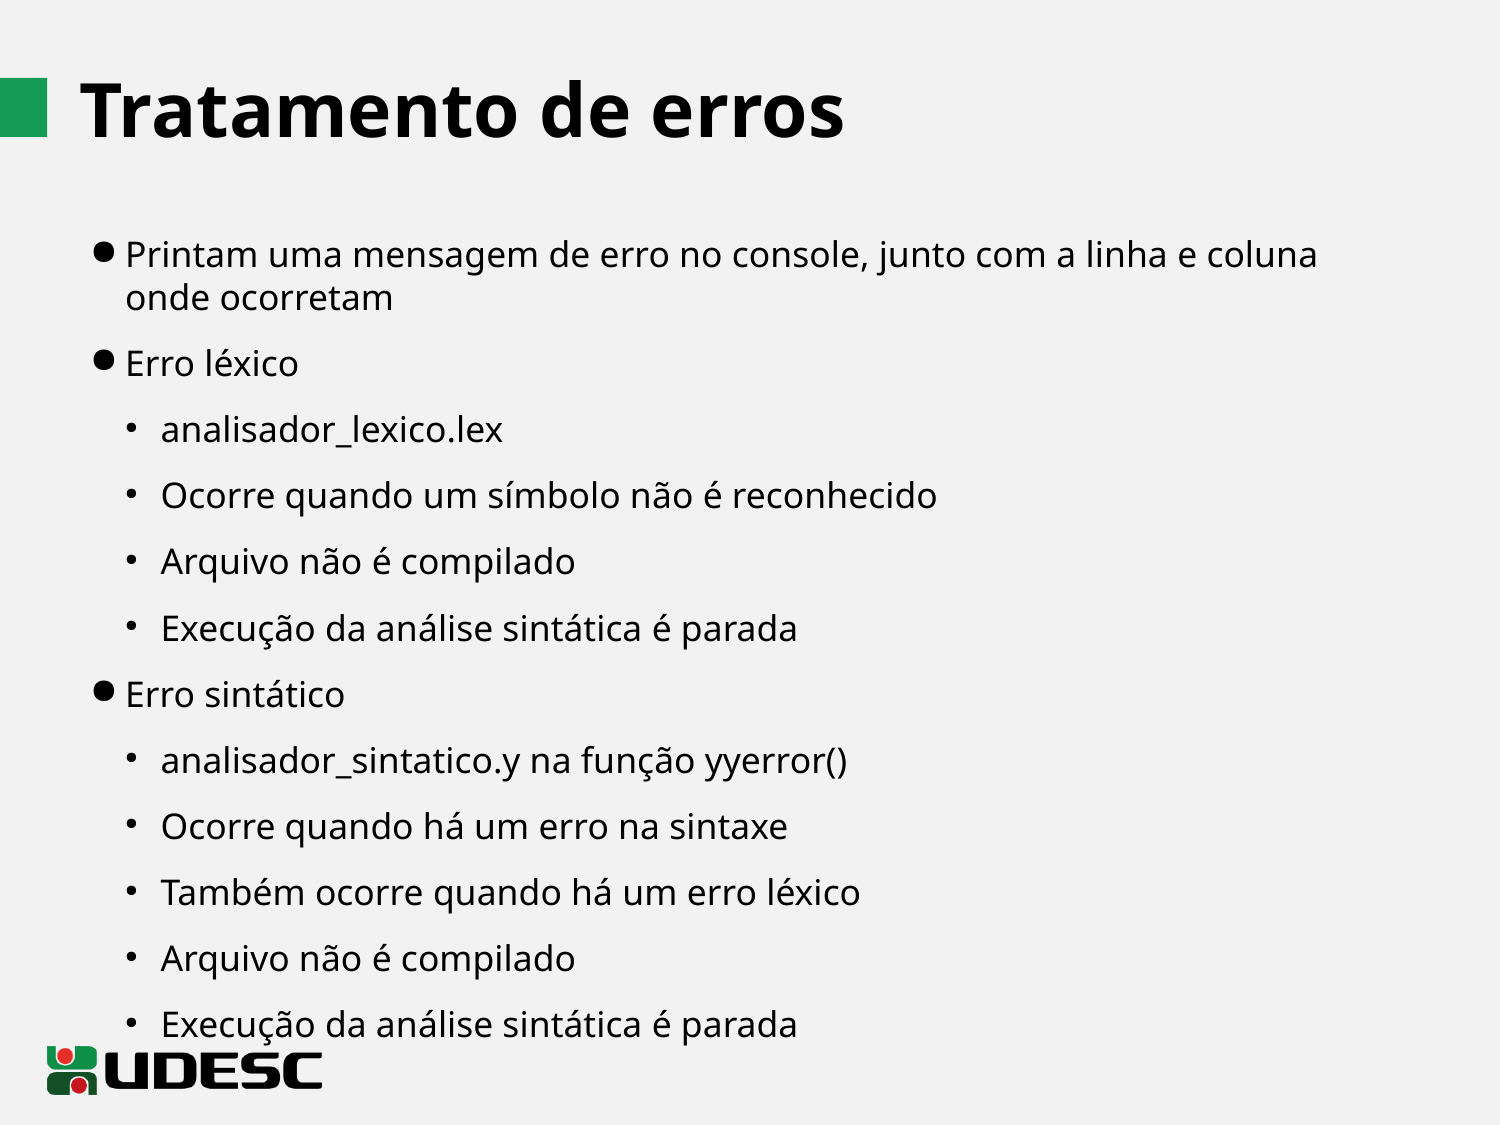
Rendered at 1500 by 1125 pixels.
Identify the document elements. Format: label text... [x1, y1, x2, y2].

picture [47, 1046, 322, 1095]
text_box Printam uma mensagem de erro no console, junto com a linha e coluna onde ocorretam Erro léxico analisador_lexico.lex Ocorre quando um símbolo não é reconhecido Arquivo não é compilado Execução da análise sintática é parada Erro sintático analisador_sintatico.y na função yyerror() Ocorre quando há um erro na sintaxe Também ocorre quando há um erro léxico Arquivo não é compilado Execução da análise sintática é parada [75, 224, 1426, 1053]
text_box [0, 77, 48, 137]
text_box Tratamento de erros [64, 54, 1081, 160]
